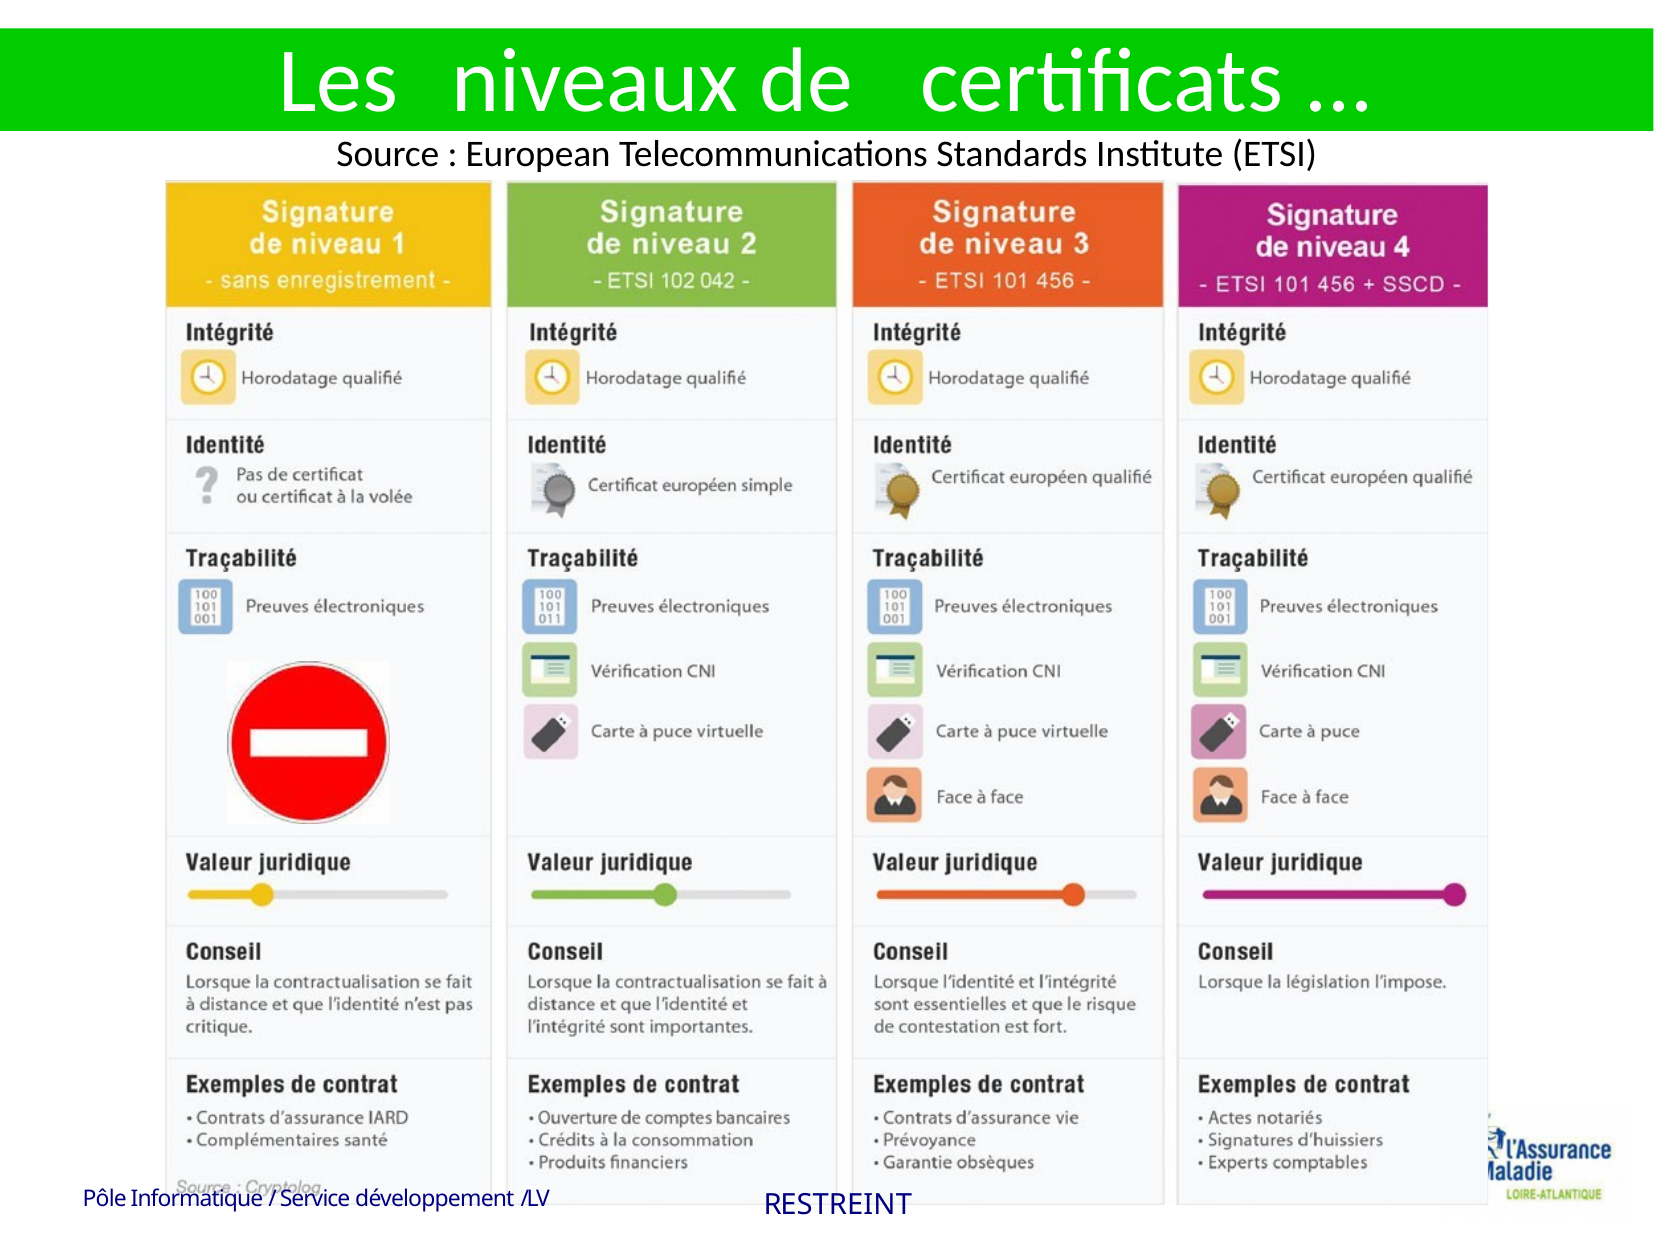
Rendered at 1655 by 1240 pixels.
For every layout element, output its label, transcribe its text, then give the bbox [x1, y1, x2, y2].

text_box [1394, 28, 1654, 131]
text_box [0, 28, 258, 131]
text_box RESTREINT [761, 1185, 1064, 1240]
text_box Pôle Informatique / Service développement /LV [80, 1183, 686, 1240]
text_box Source : European Telecommunications Standards Institute (ETSI) [165, 130, 1489, 192]
title Les niveaux de certificats ... [258, 17, 1394, 130]
text_box [165, 192, 1632, 1217]
